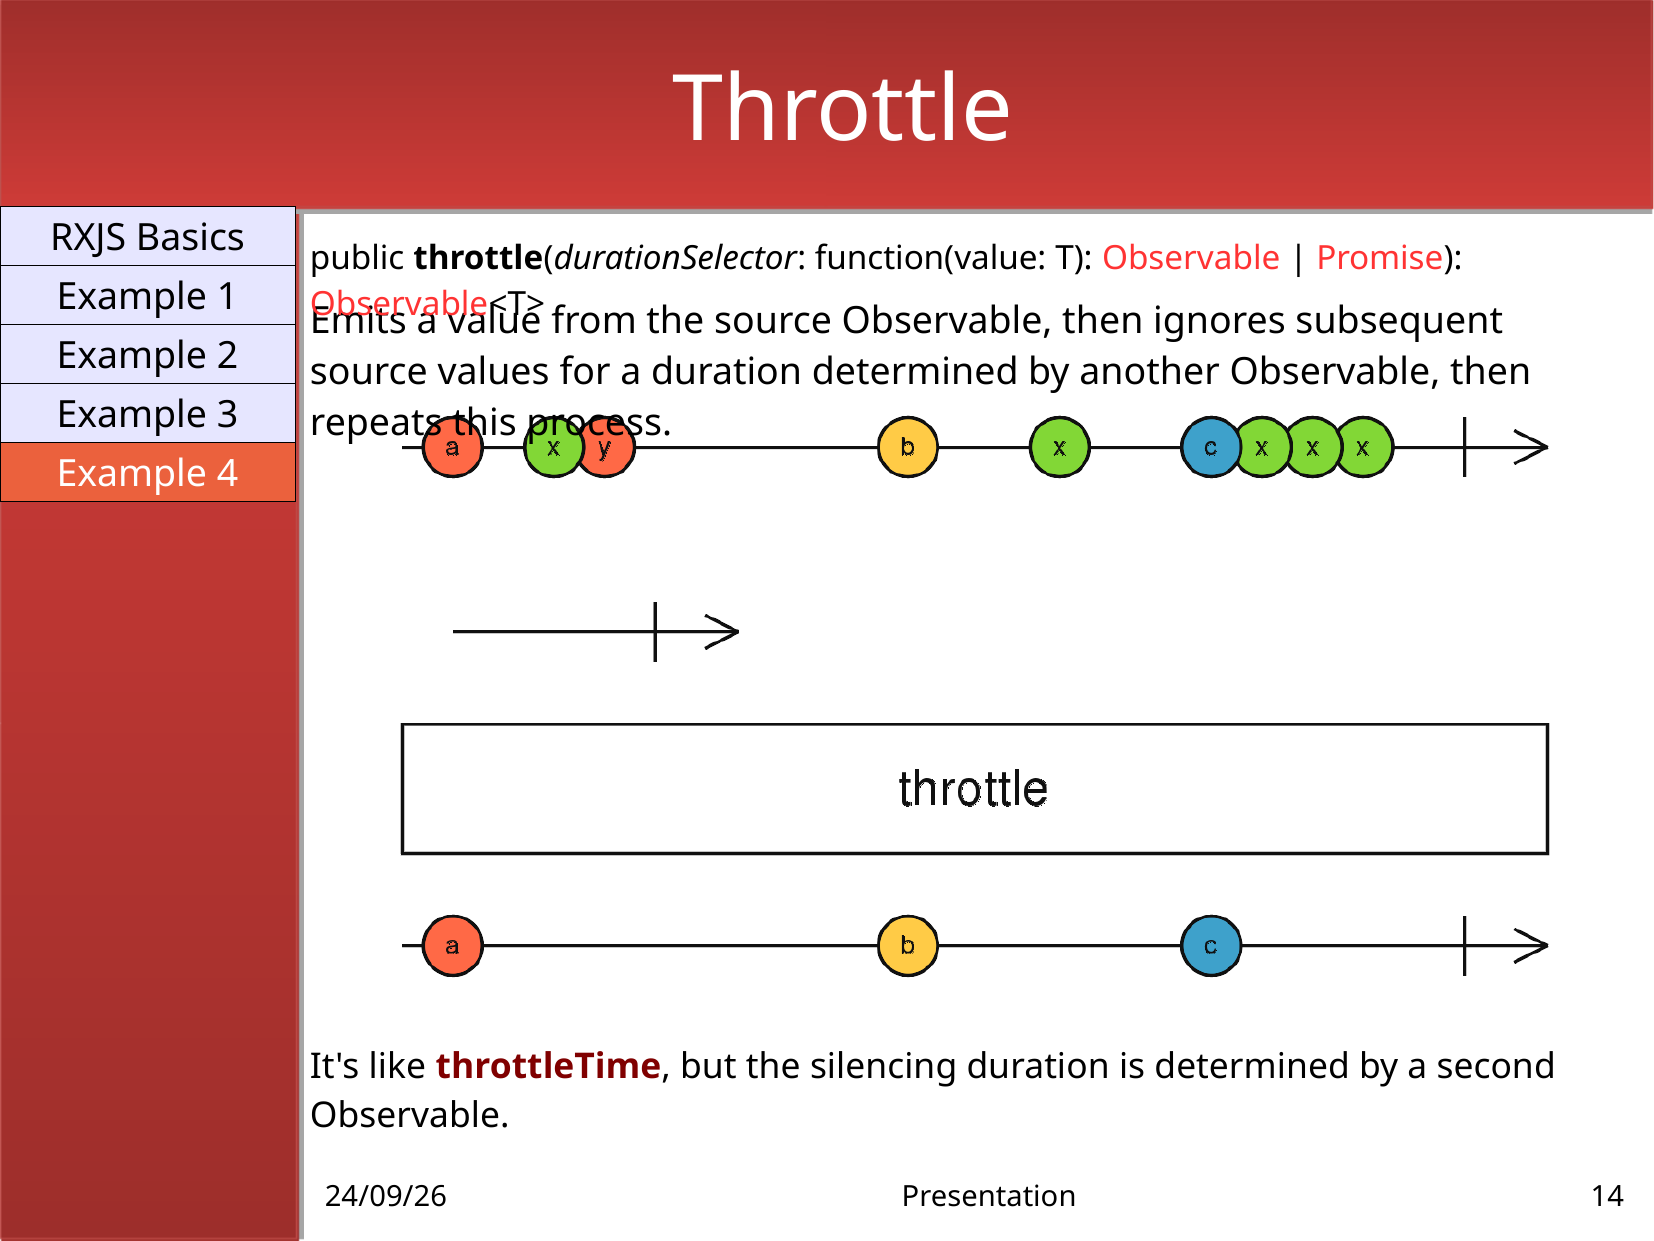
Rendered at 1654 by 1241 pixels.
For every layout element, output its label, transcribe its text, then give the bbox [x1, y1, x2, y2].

title Throttle [29, 31, 1625, 178]
picture [0, 414, 304, 1241]
text_box RXJS Basics [0, 206, 296, 265]
text_box Example 1 [0, 265, 296, 324]
text_box public throttle(durationSelector: function(value: T): Observable | Promise): Observable<T> [295, 226, 1625, 284]
text_box It's like throttleTime, but the silencing duration is determined by a second Observable. [295, 1033, 1654, 1143]
text_box Example 3 [0, 383, 296, 443]
picture [383, 414, 1565, 1033]
text_box Example 4 [0, 443, 296, 502]
text_box Emits a value from the source Observable, then ignores subsequent source values for a duration determined by another Observable, then repeats this process. [295, 286, 1625, 414]
picture [0, 0, 1654, 226]
text_box Example 2 [0, 324, 295, 383]
